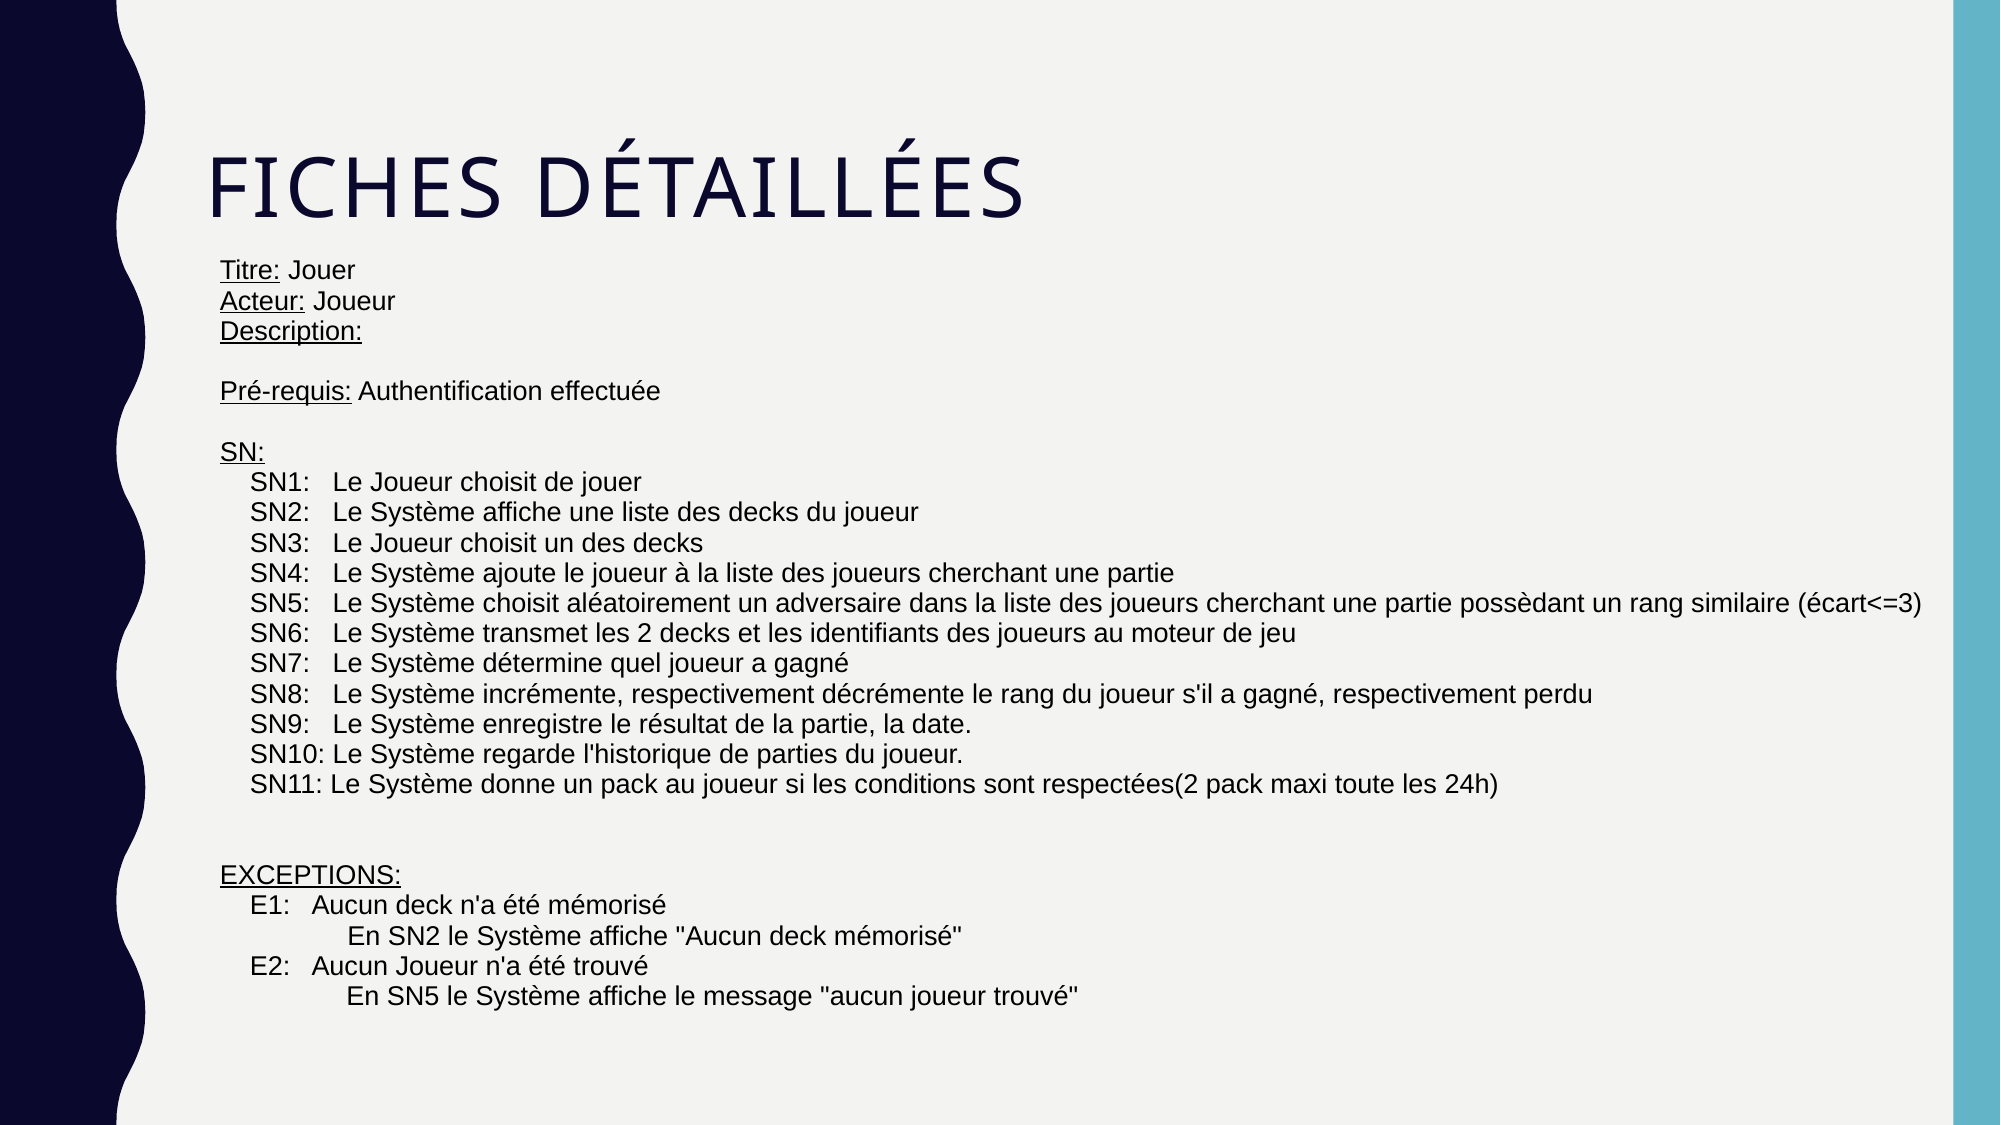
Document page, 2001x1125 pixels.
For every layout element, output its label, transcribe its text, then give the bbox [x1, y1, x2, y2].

title Fiches détaillées [205, 62, 1875, 248]
text_box Titre: Jouer Acteur: Joueur Description: Pré-requis: Authentification effectuée SN: SN1: Le Joueur choisit de jouer SN2: Le Système affiche une liste des decks du joueur SN3: Le Joueur choisit un des decks SN4: Le Système ajoute le joueur à la liste des joueurs cherchant une partie SN5: Le Système choisit aléatoirement un adversaire dans la liste des joueurs cherchant une partie possèdant un rang similaire (écart<=3) SN6: Le Système transmet les 2 decks et les identifiants des joueurs au moteur de jeu SN7: Le Système détermine quel joueur a gagné SN8: Le Système incrémente, respectivement décrémente le rang du joueur s'il a gagné, respectivement perdu SN9: Le Système enregistre le résultat de la partie, la date. SN10: Le Système regarde l'historique de parties du joueur. SN11: Le Système donne un pack au joueur si les conditions sont respectées(2 pack maxi toute les 24h) EXCEPTIONS: E1: Aucun deck n'a été mémorisé En SN2 le Système affiche "Aucun deck mémorisé" E2: Aucun Joueur n'a été trouvé En SN5 le Système affiche le message "aucun joueur trouvé" [205, 248, 1949, 1124]
